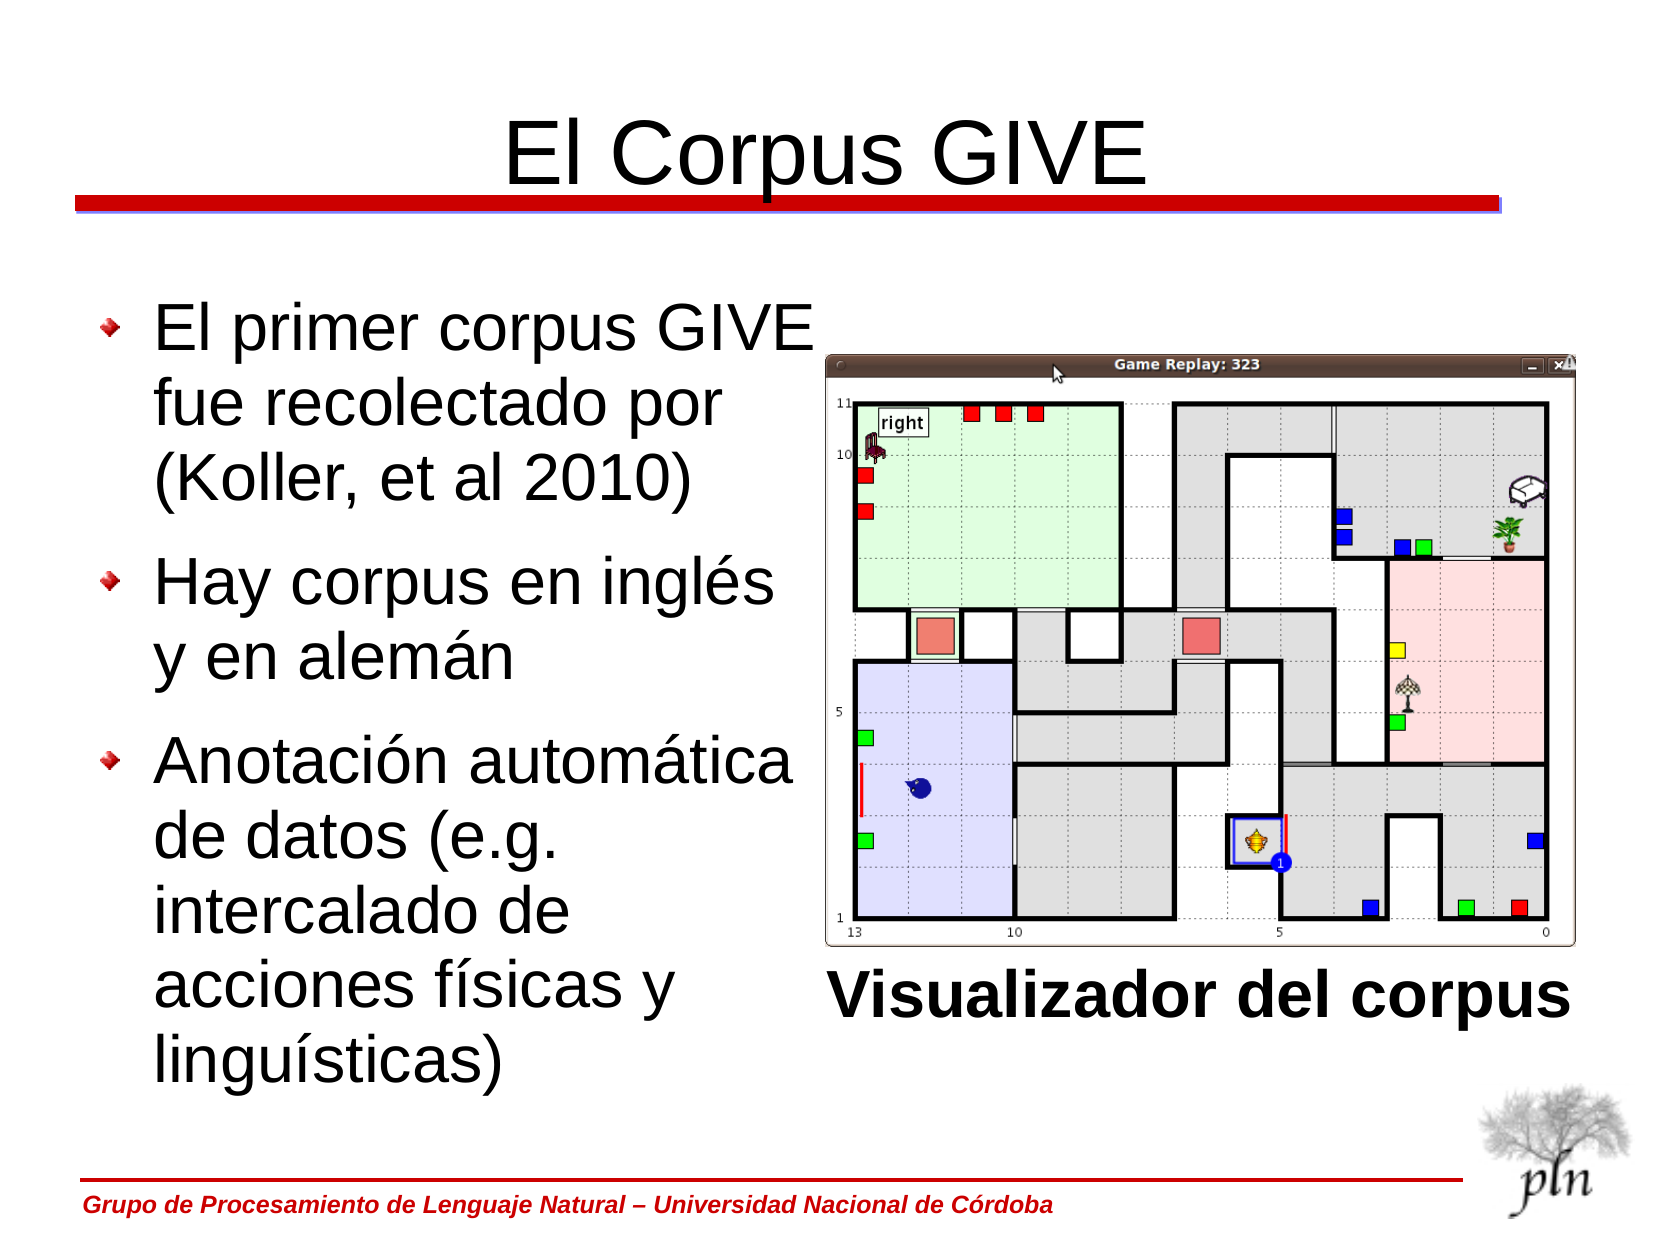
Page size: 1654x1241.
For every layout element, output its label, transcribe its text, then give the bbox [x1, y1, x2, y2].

text_box Visualizador del corpus [787, 949, 1613, 1039]
picture [1477, 1083, 1635, 1219]
title El Corpus GIVE [82, 49, 1571, 257]
list El primer corpus GIVE fue recolectado por (Koller, et al 2010) Hay corpus en inglés y en alemán Anotación automática de datos (e.g. intercalado de acciones físicas y linguísticas) [82, 290, 826, 1201]
picture [825, 354, 1576, 948]
